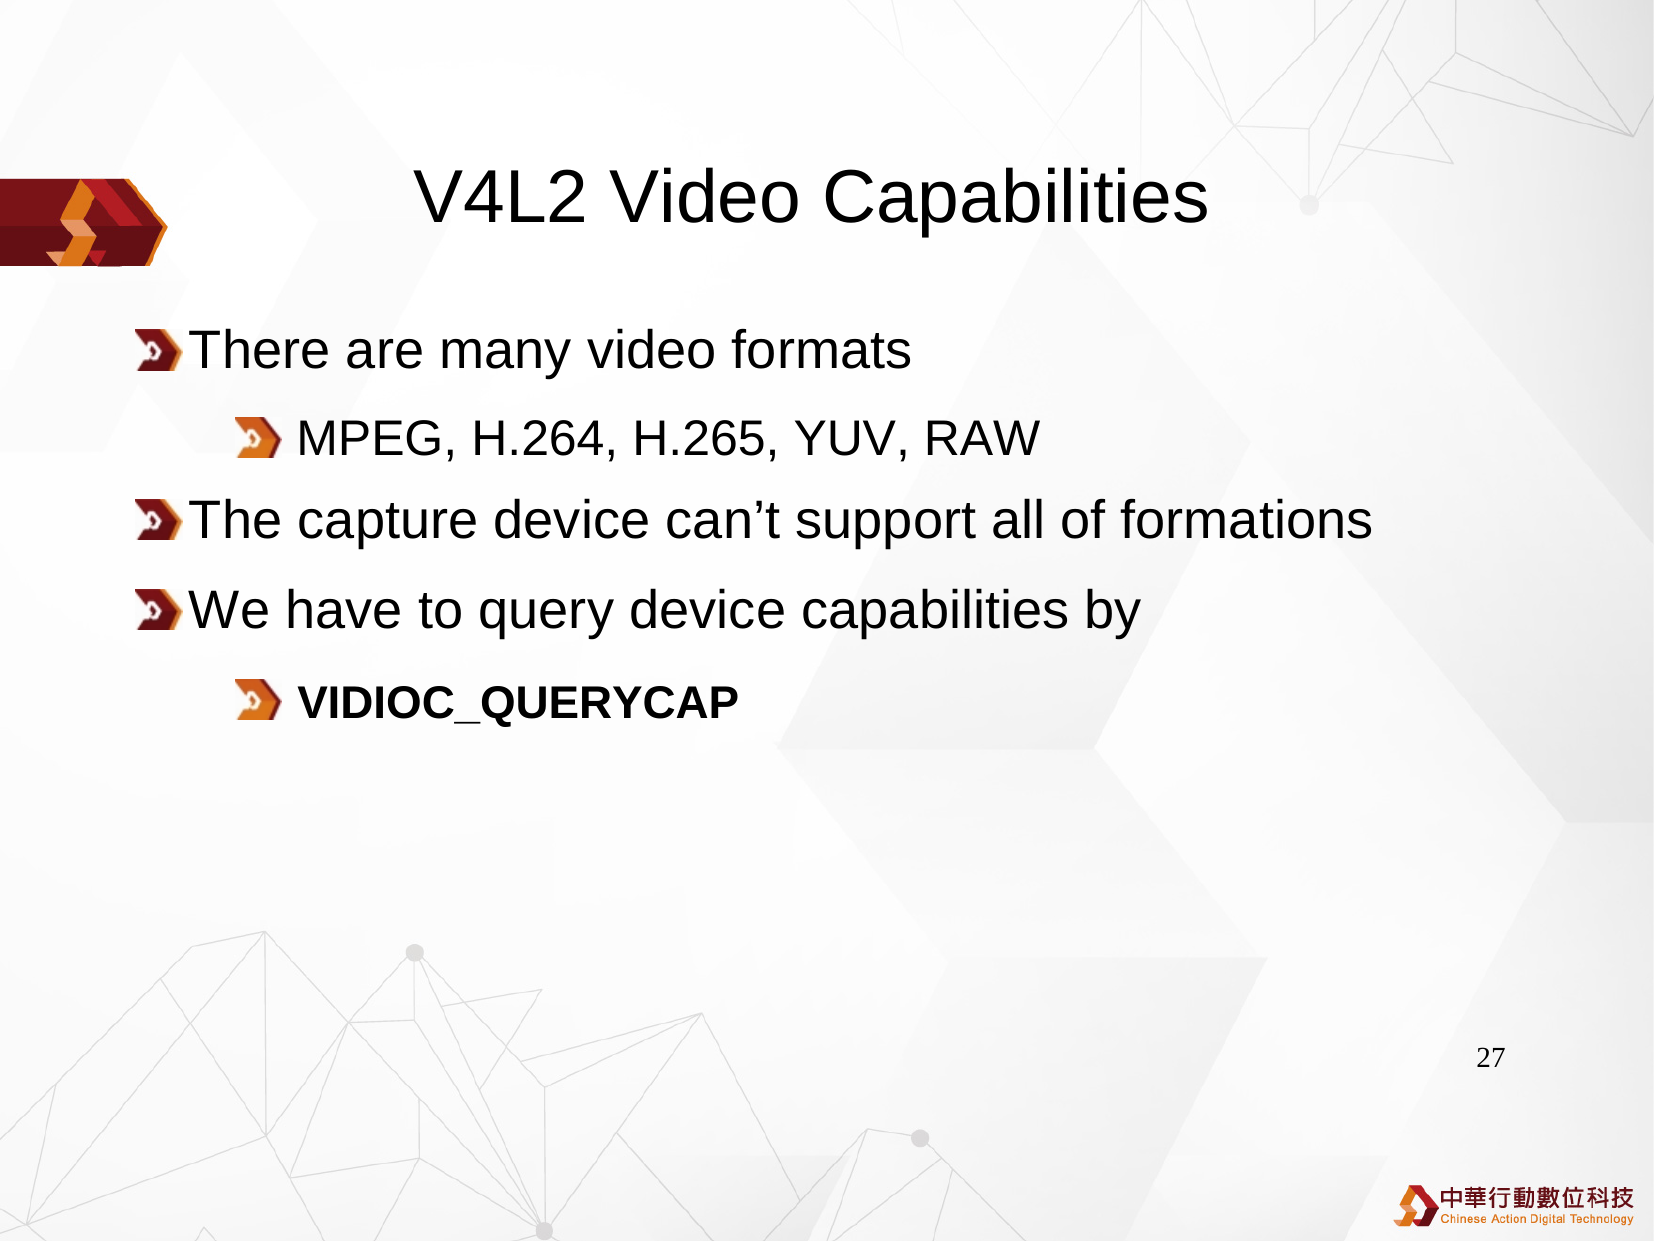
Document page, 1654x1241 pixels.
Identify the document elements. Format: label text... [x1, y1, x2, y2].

picture [0, 0, 1654, 1241]
title V4L2 Video Capabilities [118, 112, 1506, 281]
list There are many video formats MPEG, H.264, H.265, YUV, RAW The capture device can’t support all of formations We have to query device capabilities by VIDIOC_QUERYCAP [118, 319, 1571, 1040]
